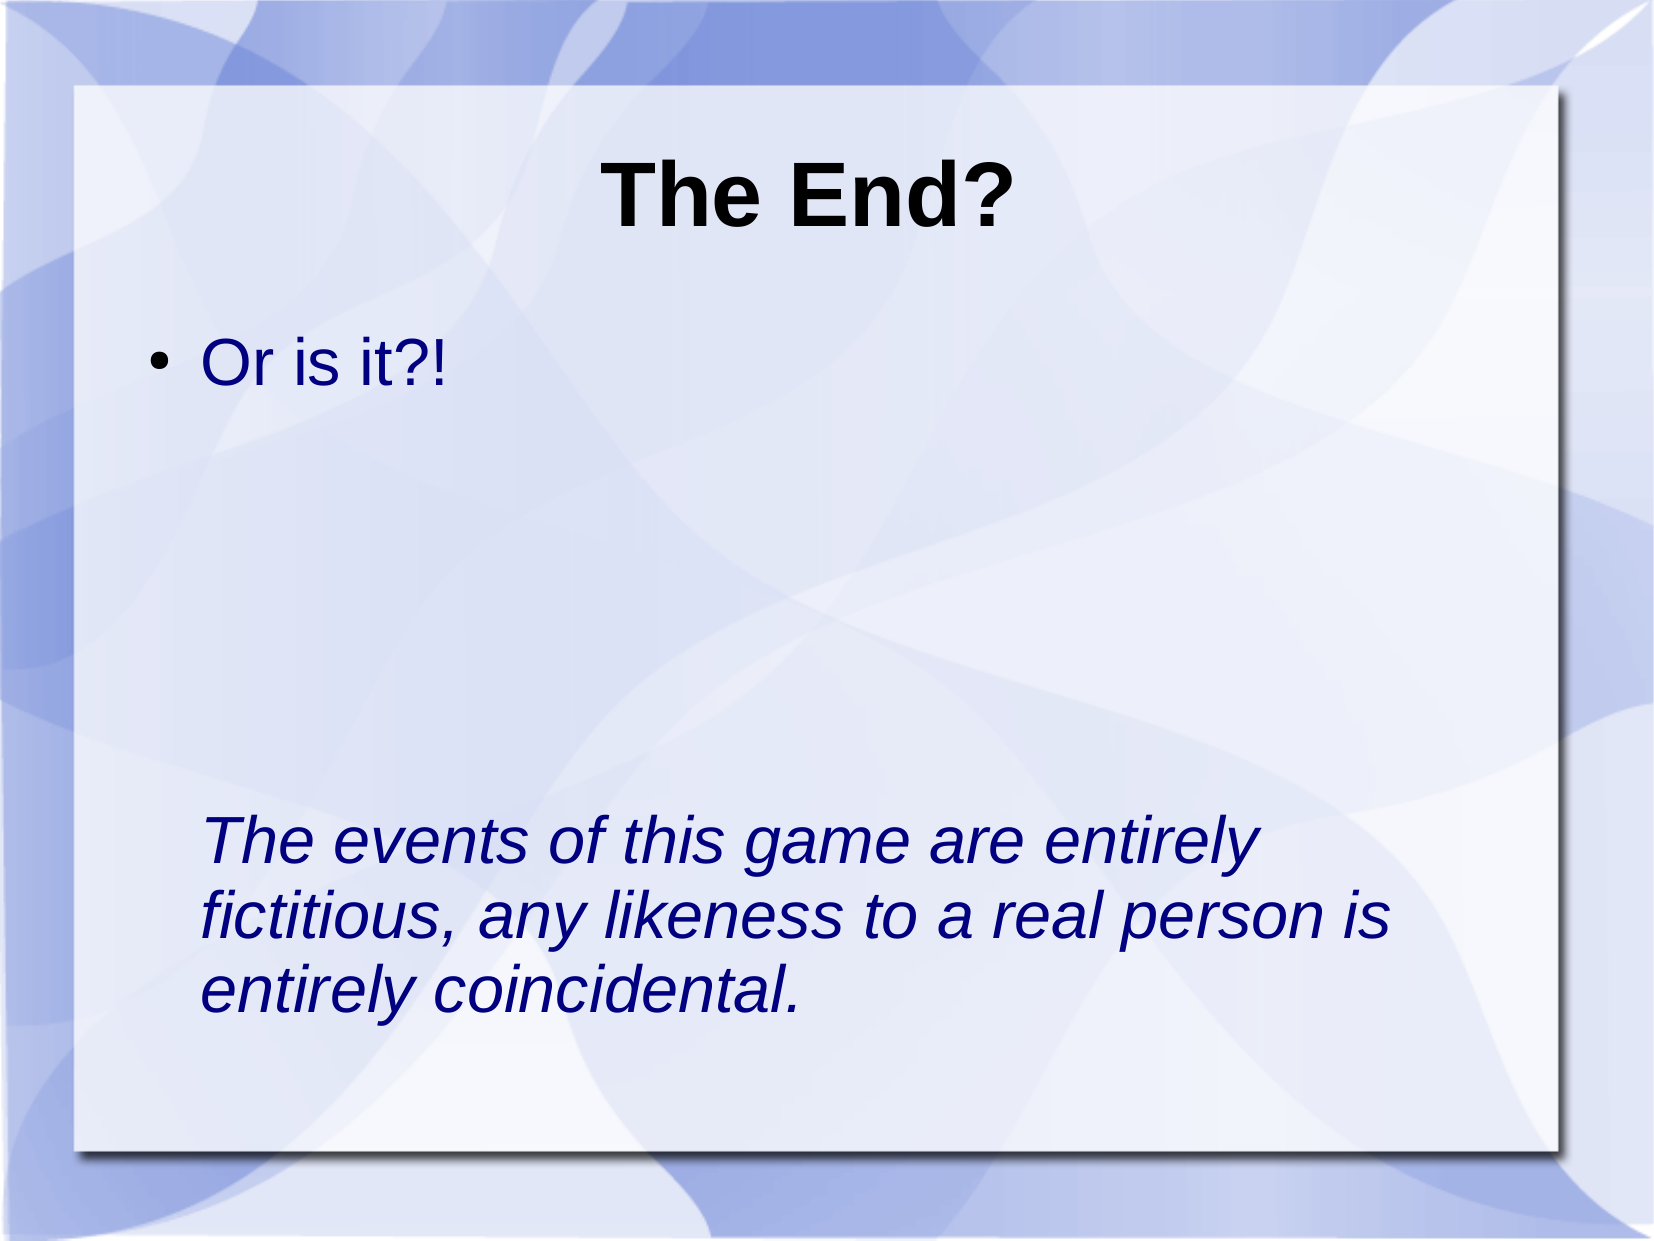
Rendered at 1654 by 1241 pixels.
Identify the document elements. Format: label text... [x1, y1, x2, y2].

title The End? [82, 90, 1536, 298]
picture [0, 0, 1654, 1241]
list Or is it?! The events of this game are entirely fictitious, any likeness to a real person is entirely coincidental. [129, 324, 1489, 1028]
